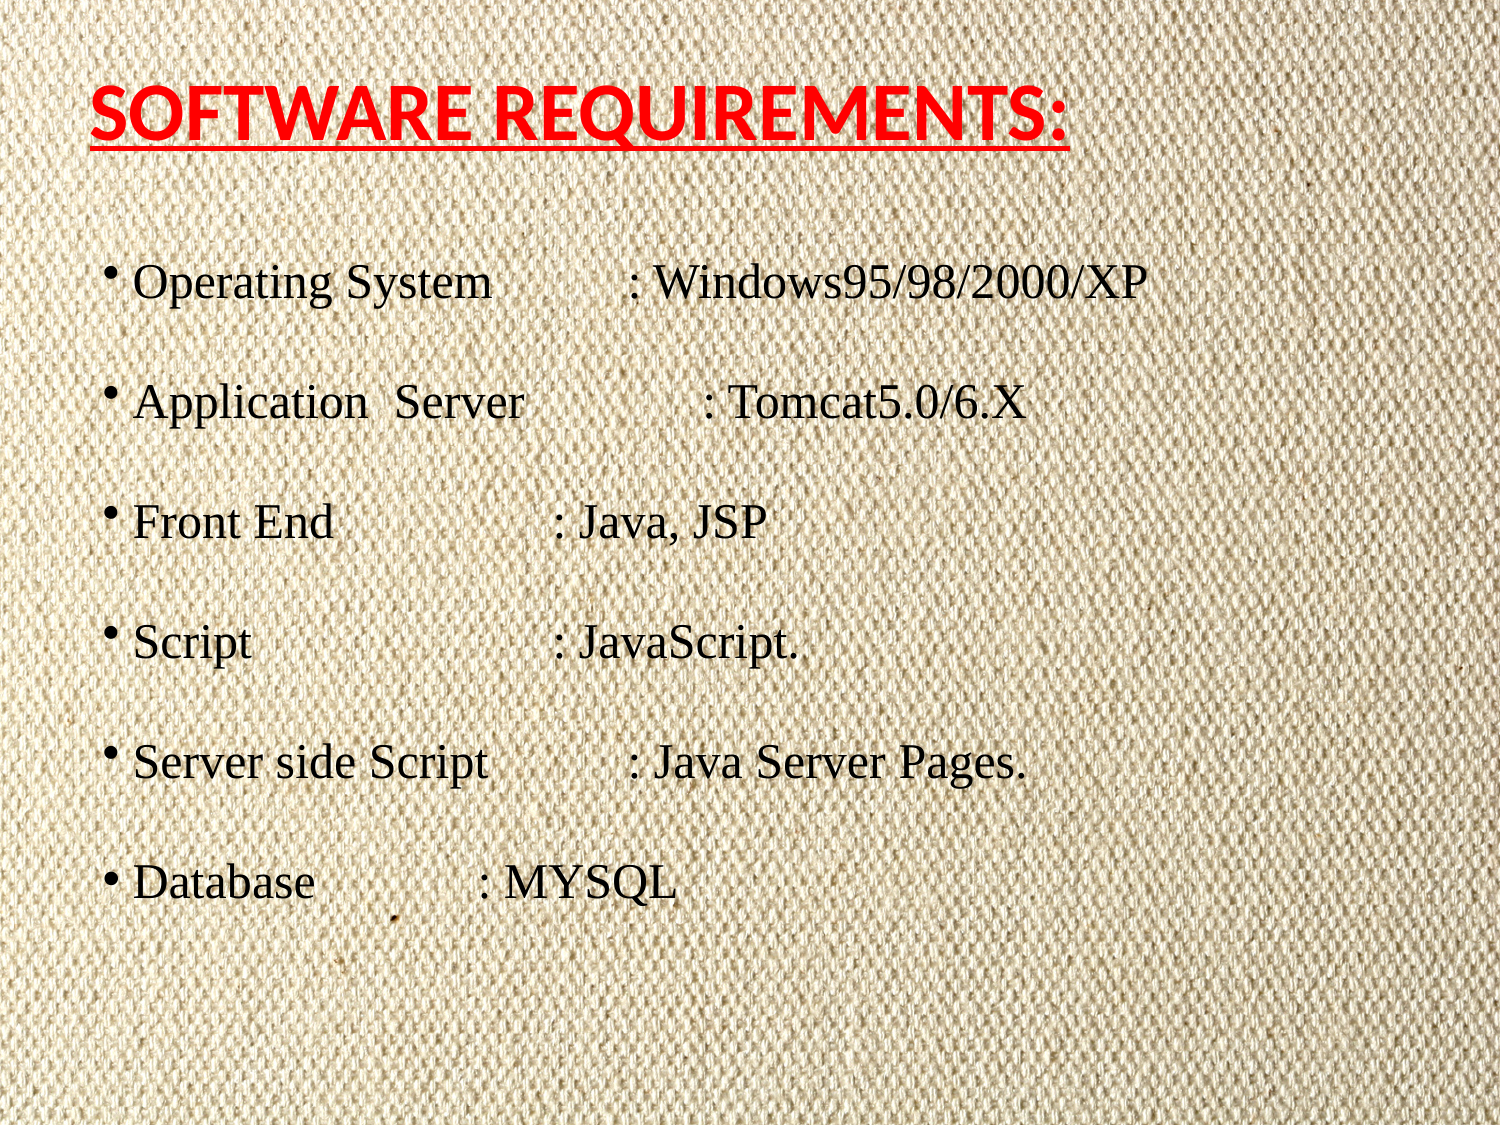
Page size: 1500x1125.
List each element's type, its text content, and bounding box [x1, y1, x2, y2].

picture [0, 0, 1500, 1125]
text_box SOFTWARE REQUIREMENTS: [74, 50, 1272, 165]
text_box Operating System : Windows95/98/2000/XP Application Server : Tomcat5.0/6.X Front End : Java, JSP Script : JavaScript. Server side Script : Java Server Pages. Database : MYSQL [87, 240, 1438, 916]
